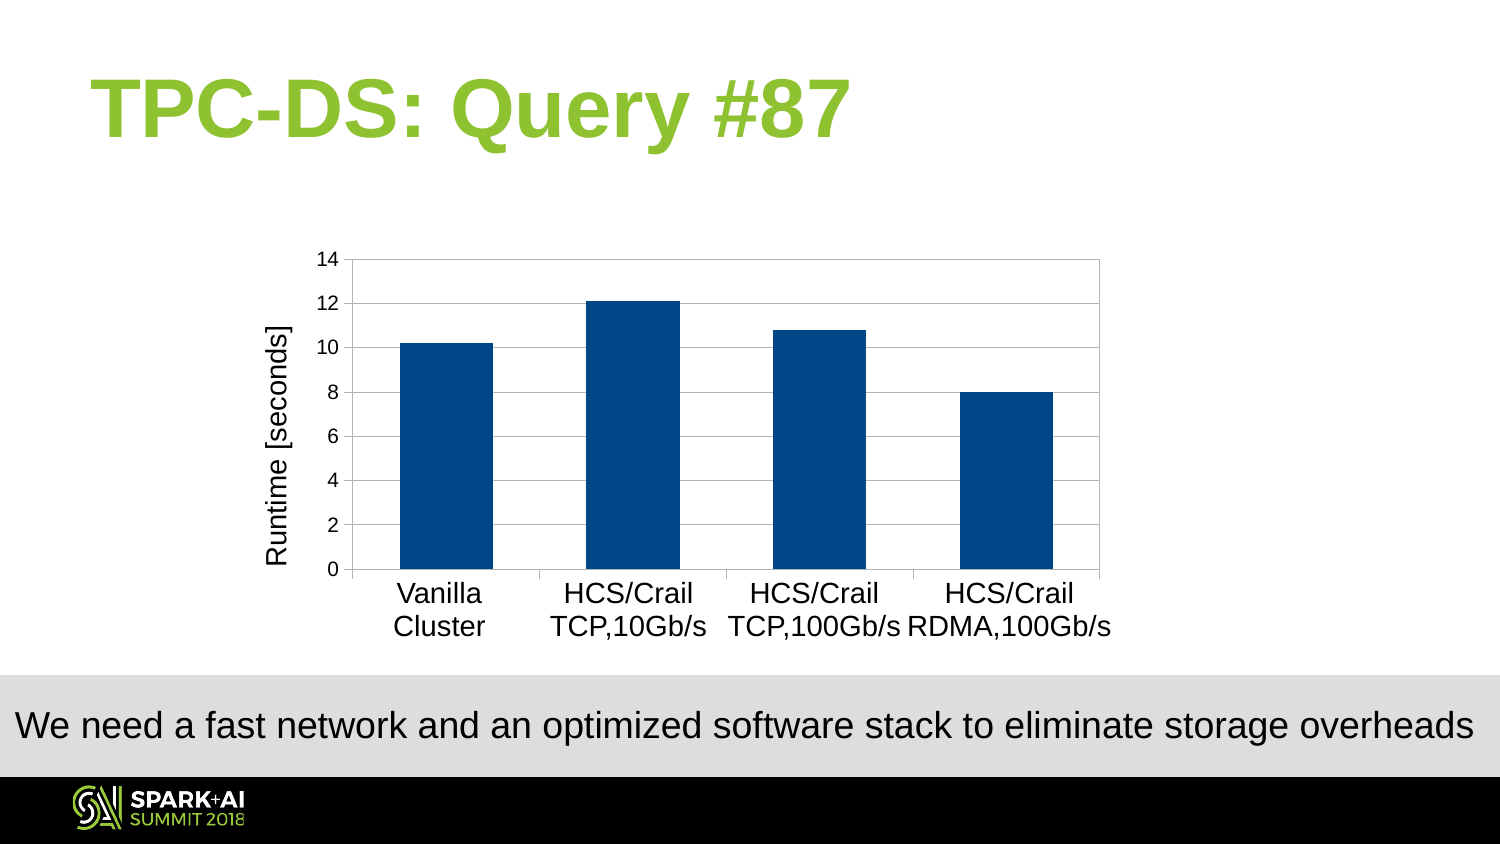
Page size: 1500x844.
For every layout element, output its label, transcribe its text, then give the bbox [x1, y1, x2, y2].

chart [300, 240, 1117, 616]
text_box HCS/Crail TCP,100Gb/s [724, 580, 905, 641]
text_box HCS/Crail RDMA,100Gb/s [919, 580, 1100, 641]
title TPC-DS: Query #87 [75, 33, 1426, 175]
text_box We need a fast network and an optimized software stack to eliminate storage overheads [0, 675, 1500, 777]
text_box HCS/Crail TCP,10Gb/s [538, 580, 719, 641]
text_box Runtime [seconds] [252, 309, 301, 583]
text_box Vanilla Cluster [349, 580, 530, 641]
